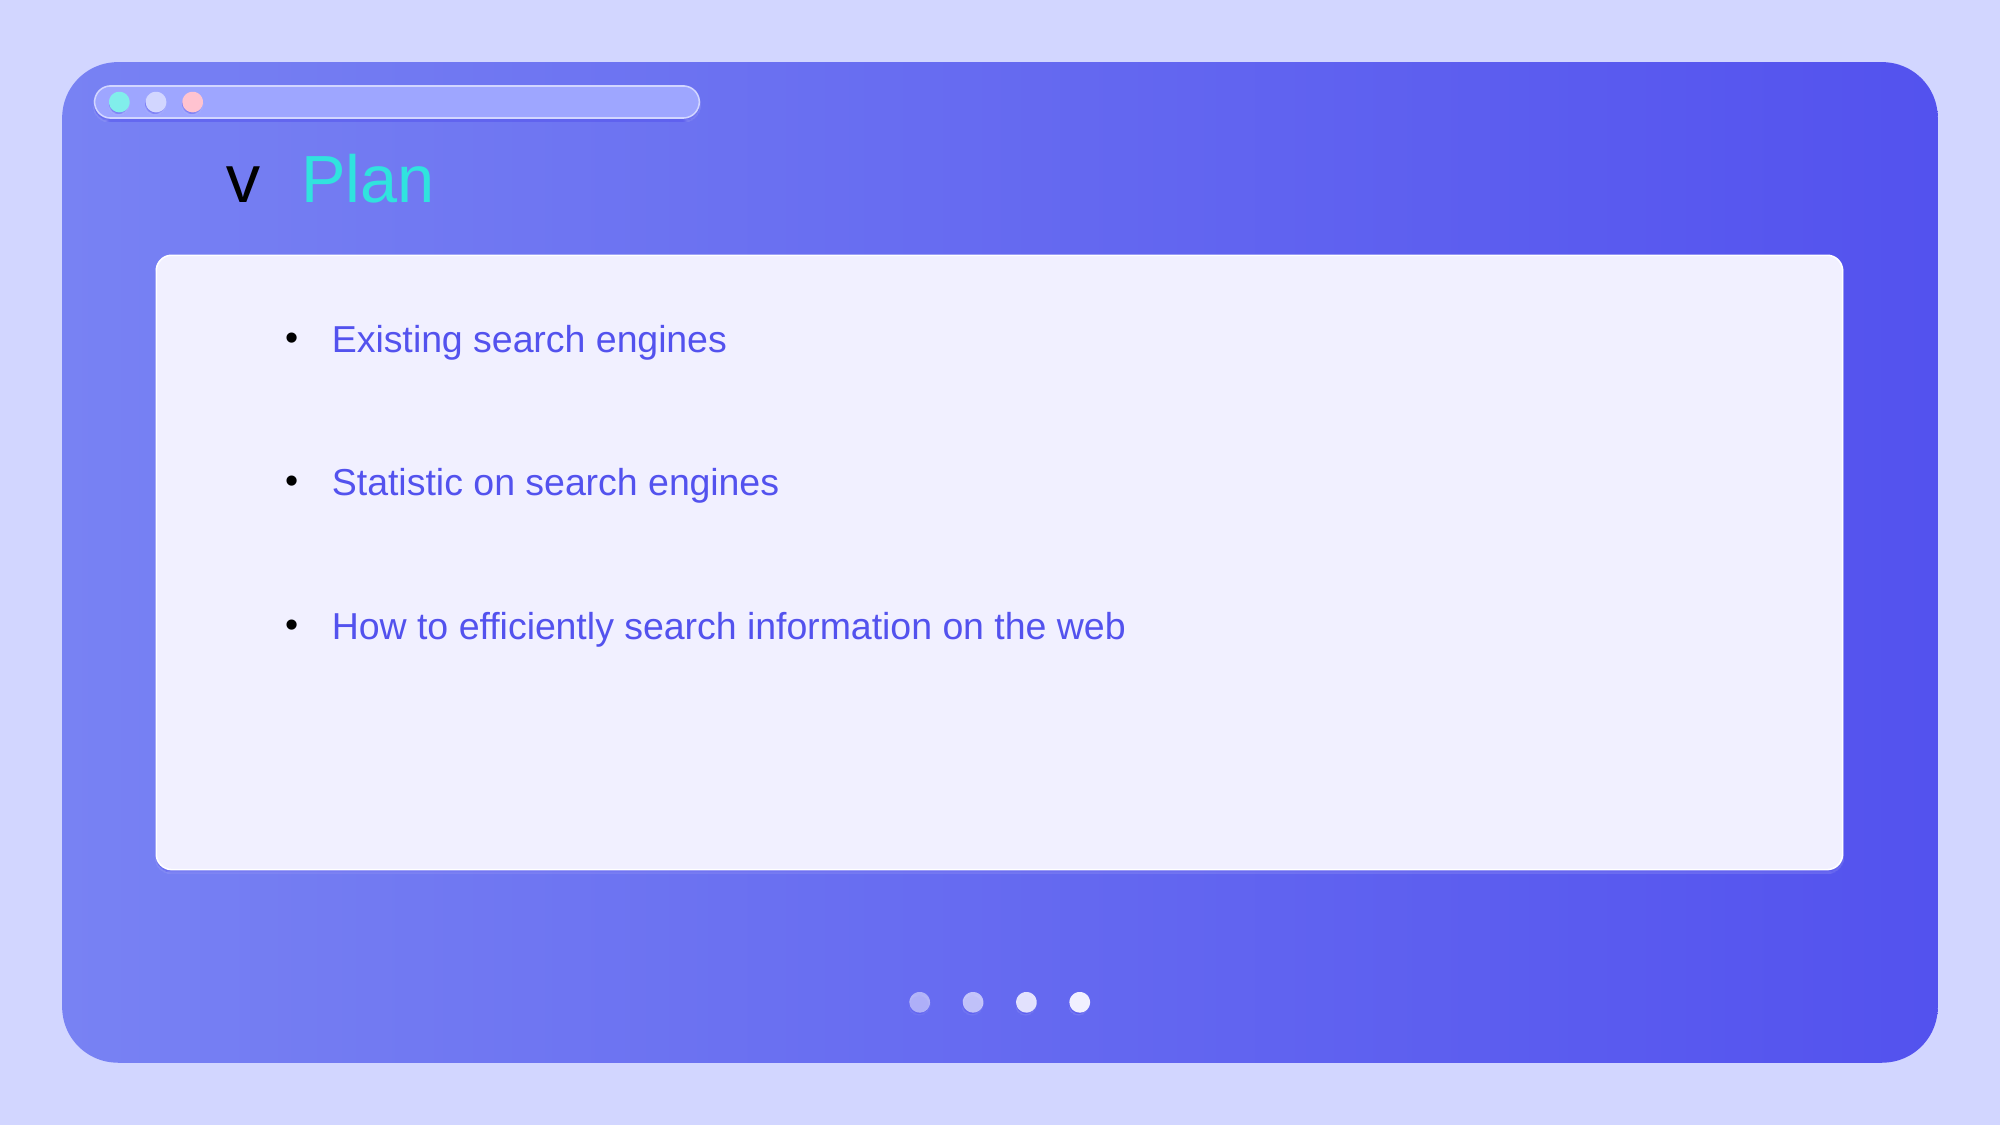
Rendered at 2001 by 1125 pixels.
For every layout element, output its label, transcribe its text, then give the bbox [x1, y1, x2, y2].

text_box Existing search engines [270, 307, 1034, 369]
text_box Statistic on search engines [270, 450, 796, 512]
text_box Plan [211, 128, 747, 225]
text_box How to efficiently search information on the web [270, 594, 1248, 655]
